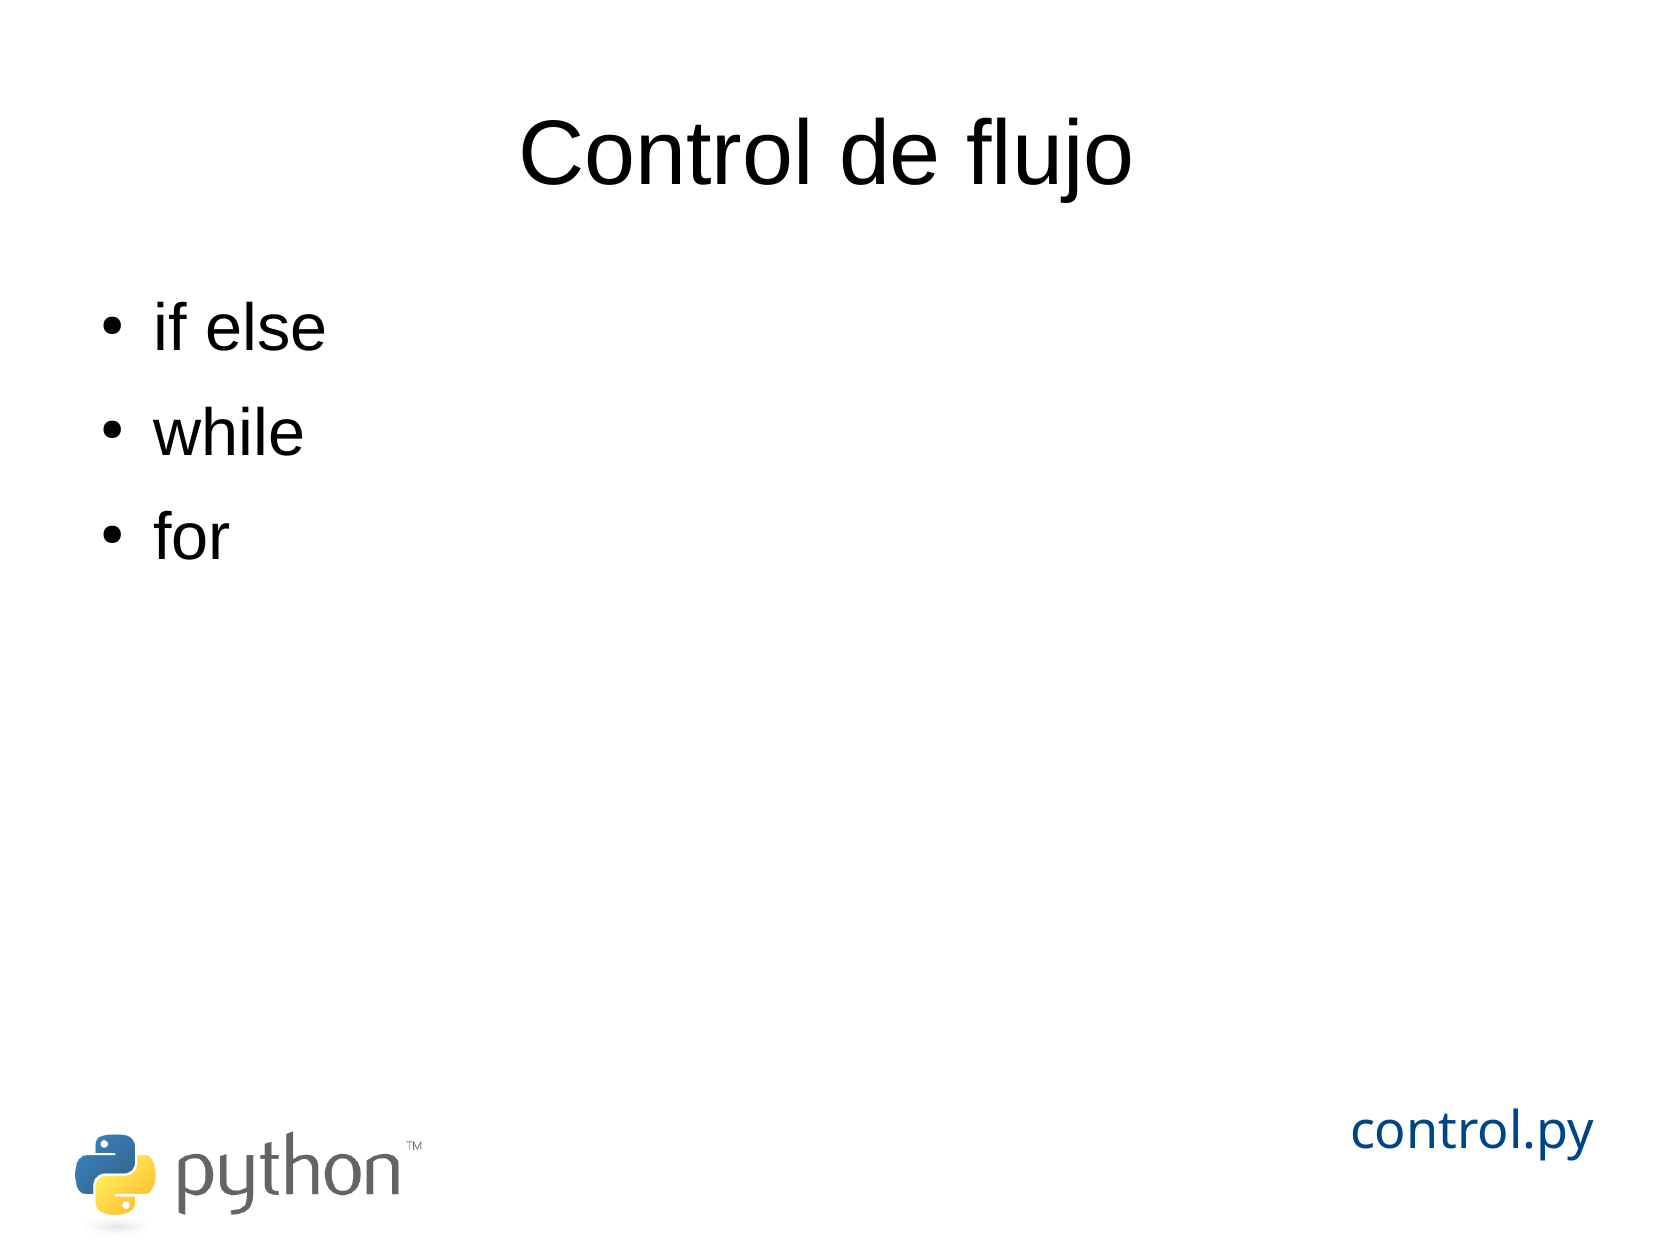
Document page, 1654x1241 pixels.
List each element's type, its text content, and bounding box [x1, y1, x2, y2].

picture [17, 1110, 455, 1241]
title Control de flujo [82, 49, 1571, 257]
list control.py [472, 1092, 1595, 1182]
list if else while for [82, 290, 809, 1109]
